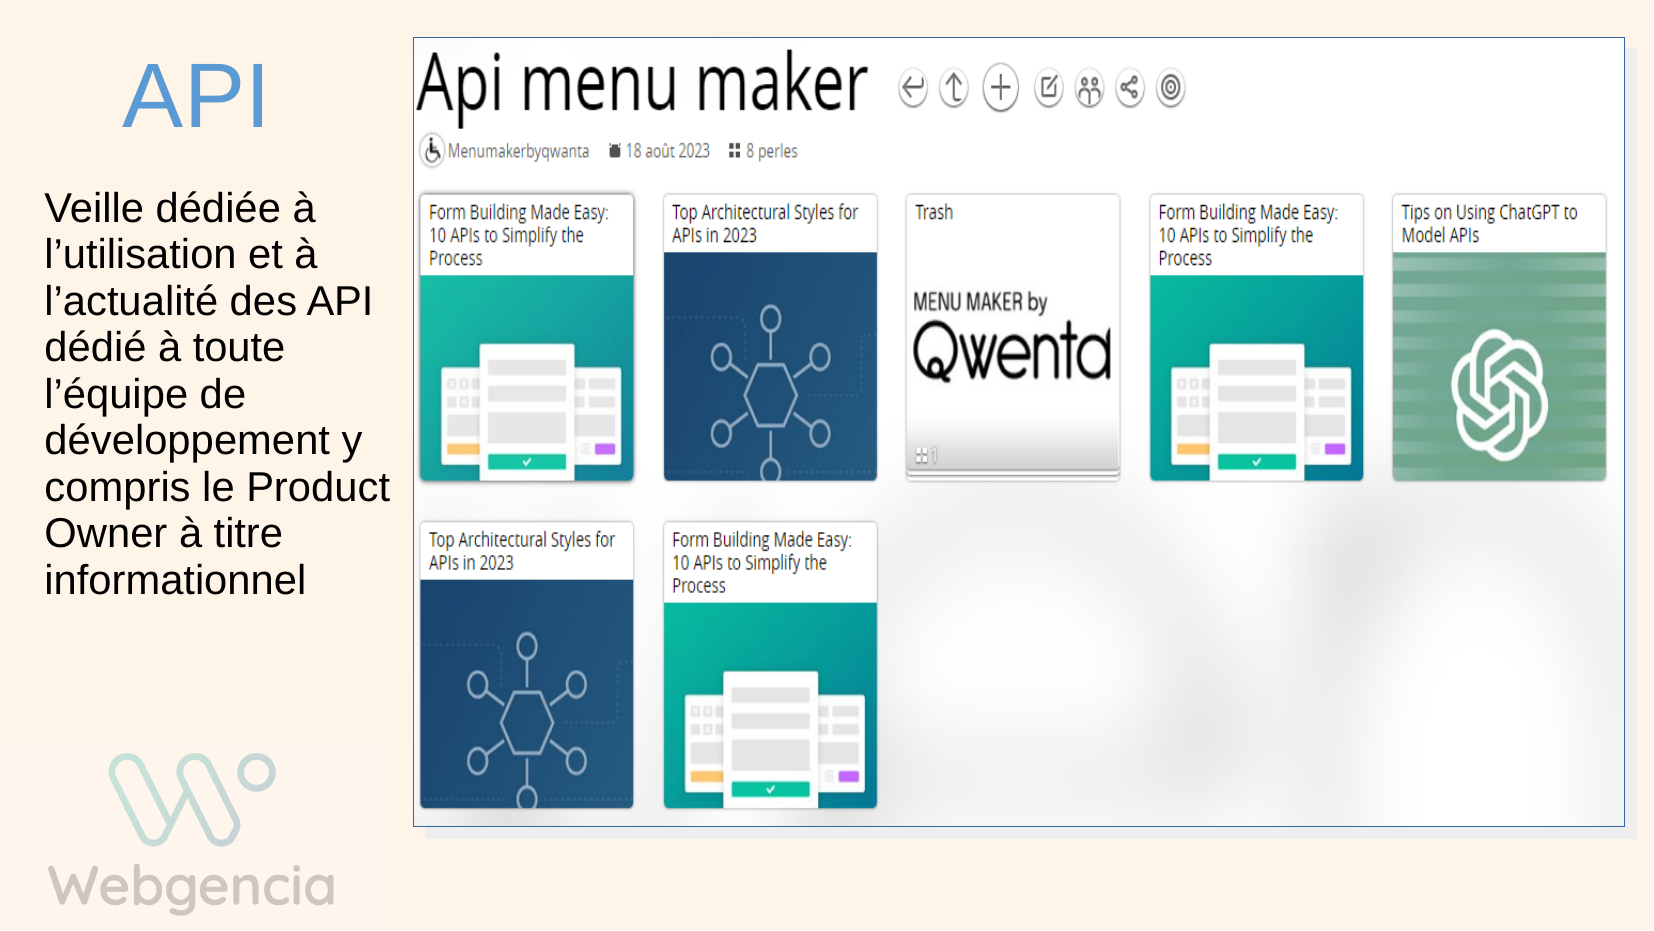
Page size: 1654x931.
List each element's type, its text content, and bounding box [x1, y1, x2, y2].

picture [413, 37, 1625, 827]
picture [0, 738, 384, 931]
text_box Veille dédiée à l’utilisation et à l’actualité des API dédié à toute l’équipe de développement y compris le Product Owner à titre informationnel [29, 177, 414, 704]
title API [0, 14, 420, 178]
